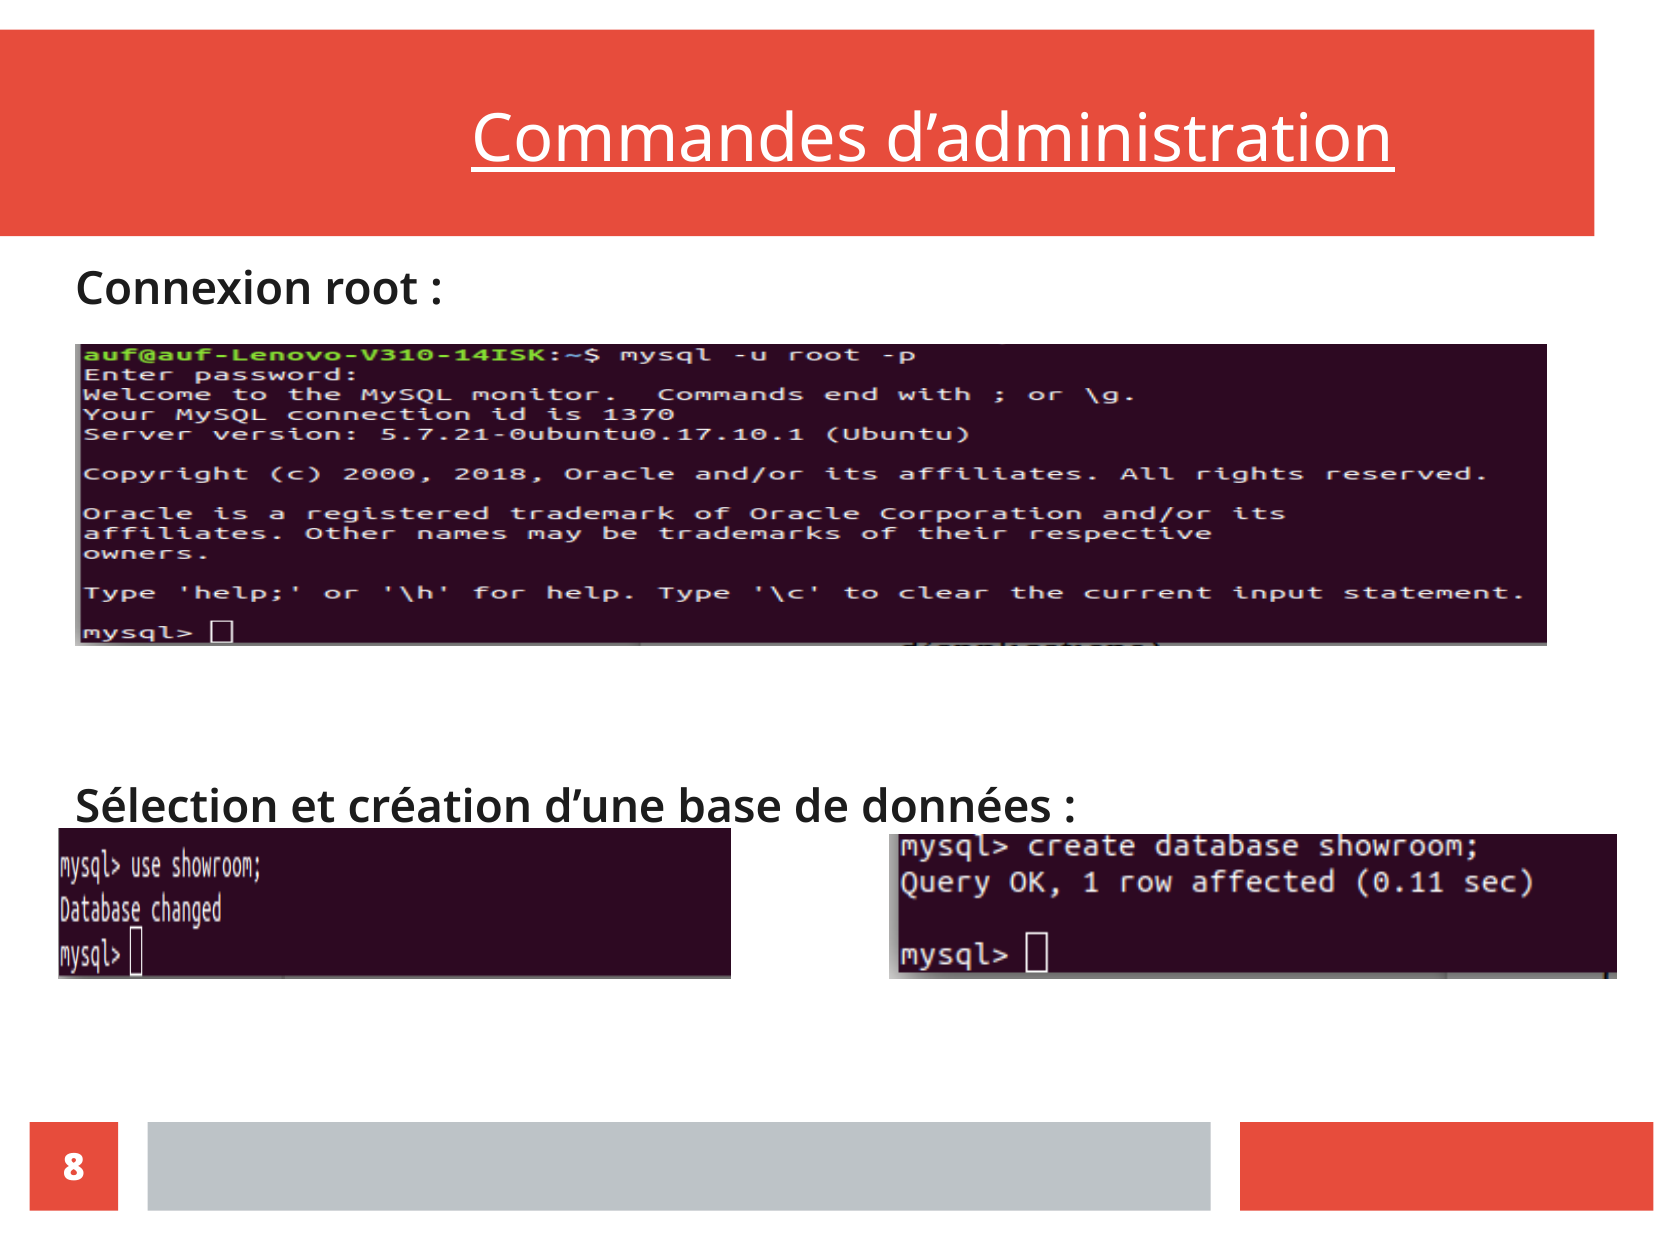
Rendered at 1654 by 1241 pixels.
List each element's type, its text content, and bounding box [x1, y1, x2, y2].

picture [889, 834, 1617, 980]
picture [75, 344, 1547, 646]
title Commandes d’administration [435, 0, 1432, 182]
list Connexion root : Sélection et création d’une base de données : [75, 255, 1582, 1108]
picture [58, 828, 731, 979]
